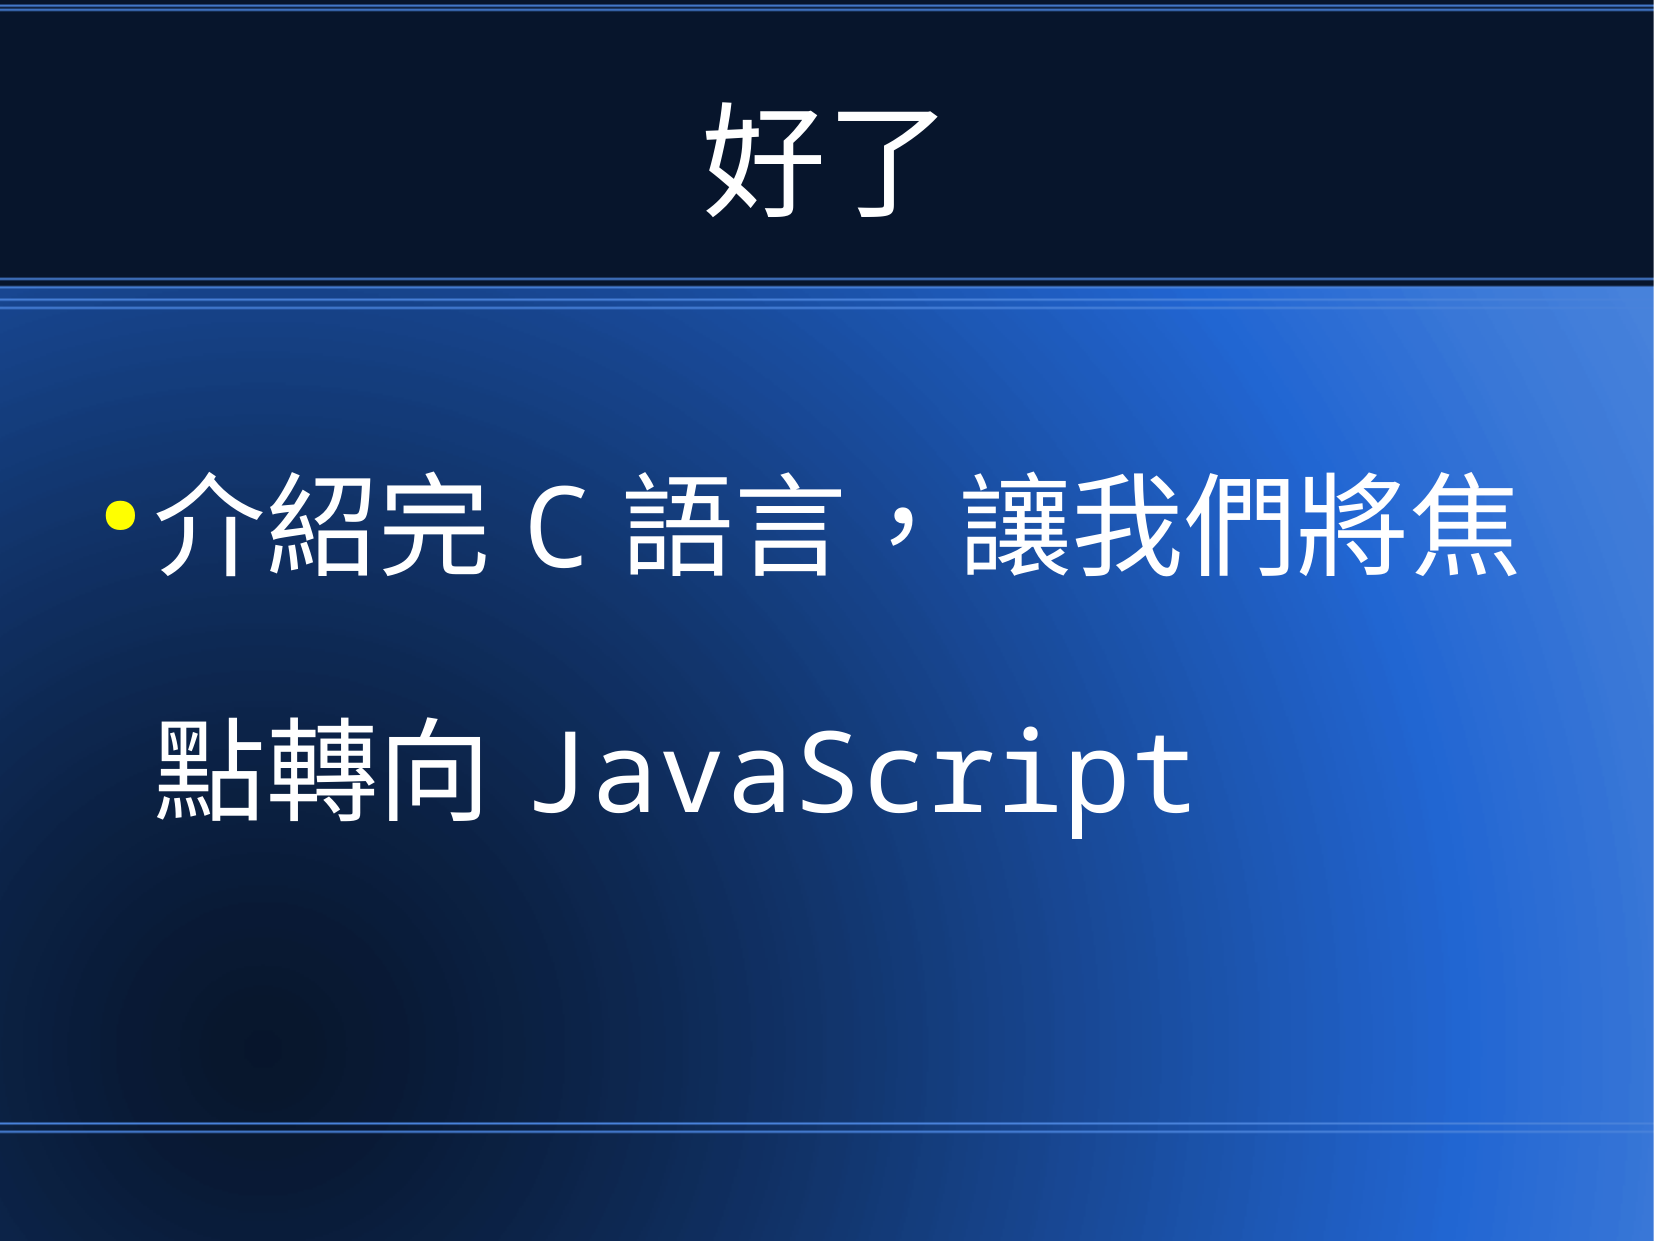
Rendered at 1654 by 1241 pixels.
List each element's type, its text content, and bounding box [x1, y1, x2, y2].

list 介紹完C語言，讓我們將焦點轉向JavaScript [82, 355, 1571, 1241]
picture [0, 0, 1654, 1241]
title 好了 [82, 49, 1571, 257]
